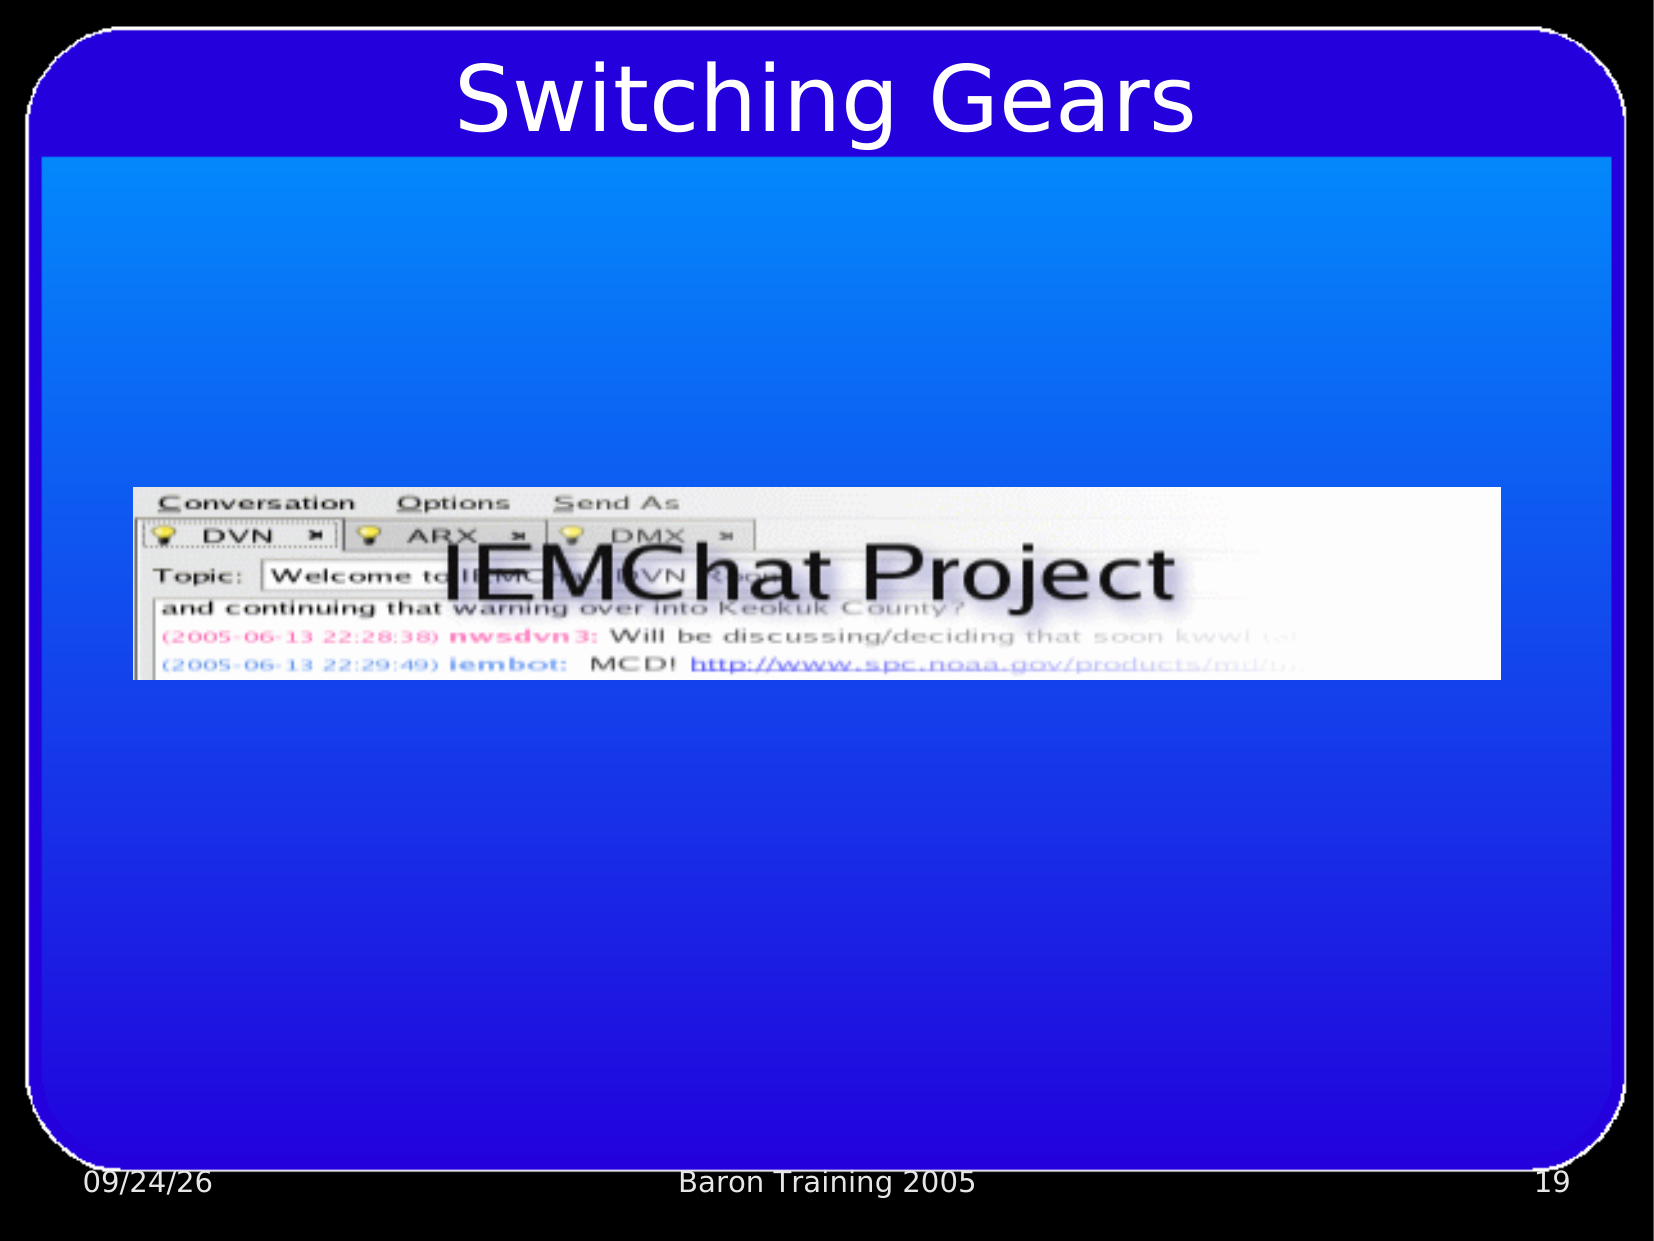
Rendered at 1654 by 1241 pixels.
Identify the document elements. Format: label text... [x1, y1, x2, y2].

title Switching Gears [82, 46, 1571, 154]
picture [0, 0, 1654, 1241]
